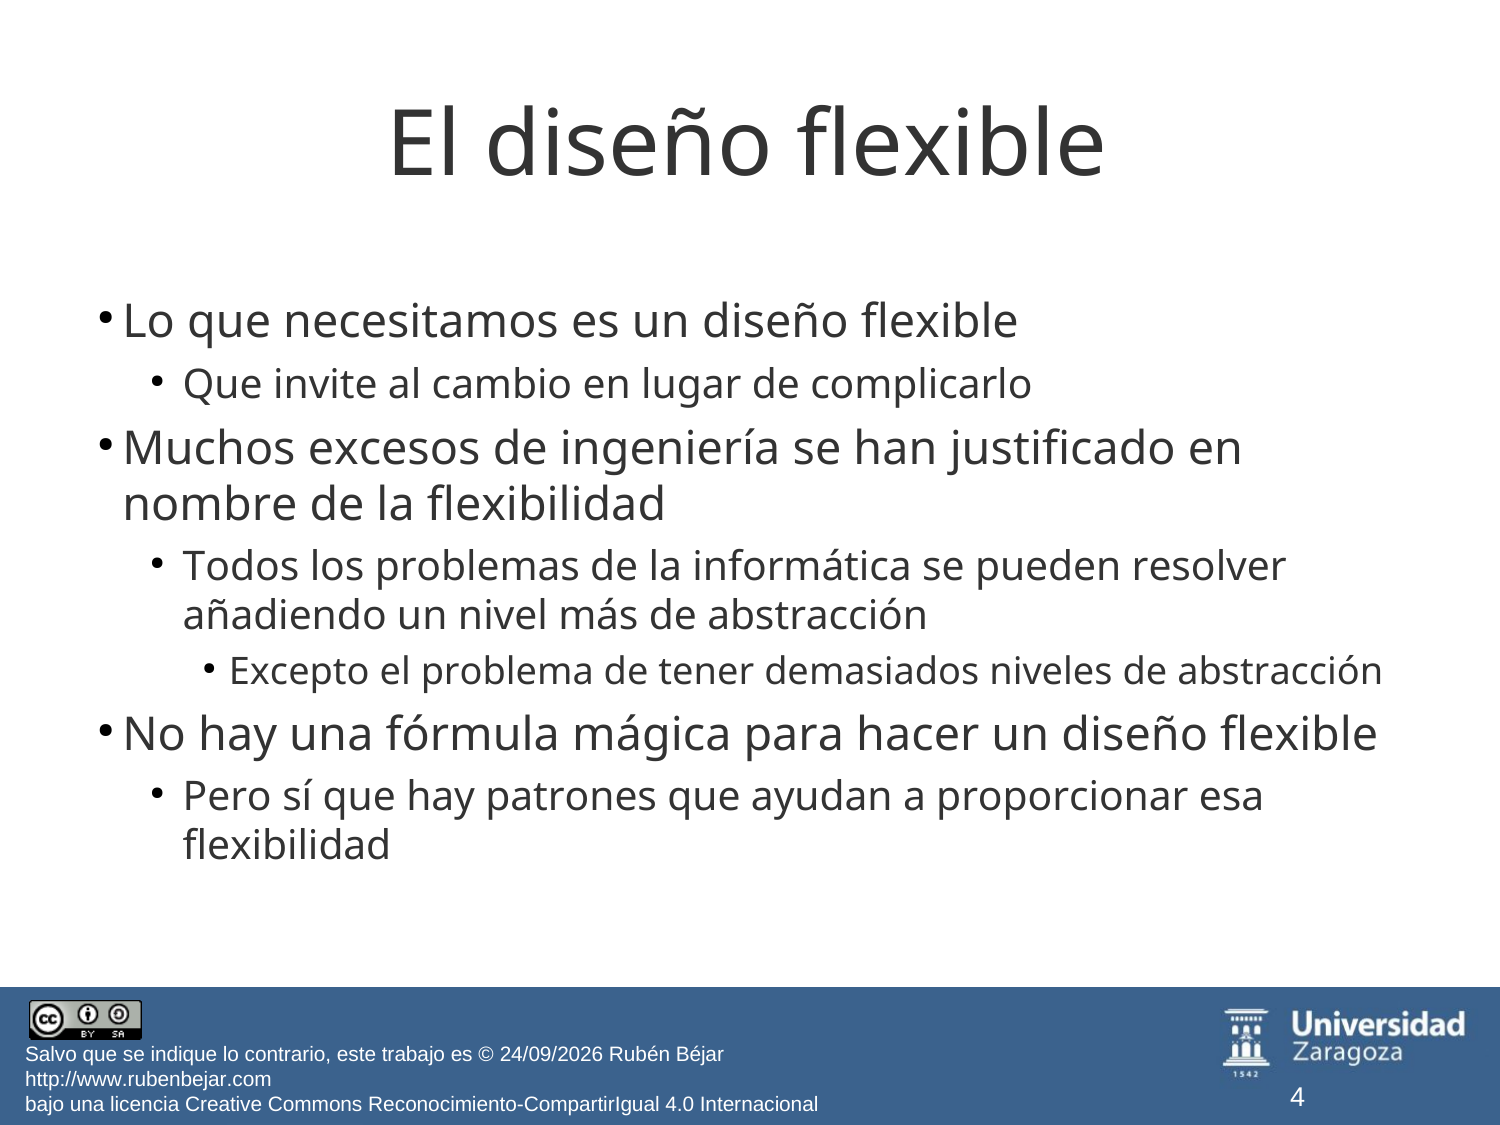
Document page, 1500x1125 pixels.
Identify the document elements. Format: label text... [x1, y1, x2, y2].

picture [0, 987, 1500, 1125]
list Lo que necesitamos es un diseño flexible Que invite al cambio en lugar de complicarlo Muchos excesos de ingeniería se han justificado en nombre de la flexibilidad Todos los problemas de la informática se pueden resolver añadiendo un nivel más de abstracción Excepto el problema de tener demasiados niveles de abstracción No hay una fórmula mágica para hacer un diseño flexible Pero sí que hay patrones que ayudan a proporcionar esa flexibilidad [82, 283, 1418, 957]
title El diseño flexible [74, 21, 1420, 257]
